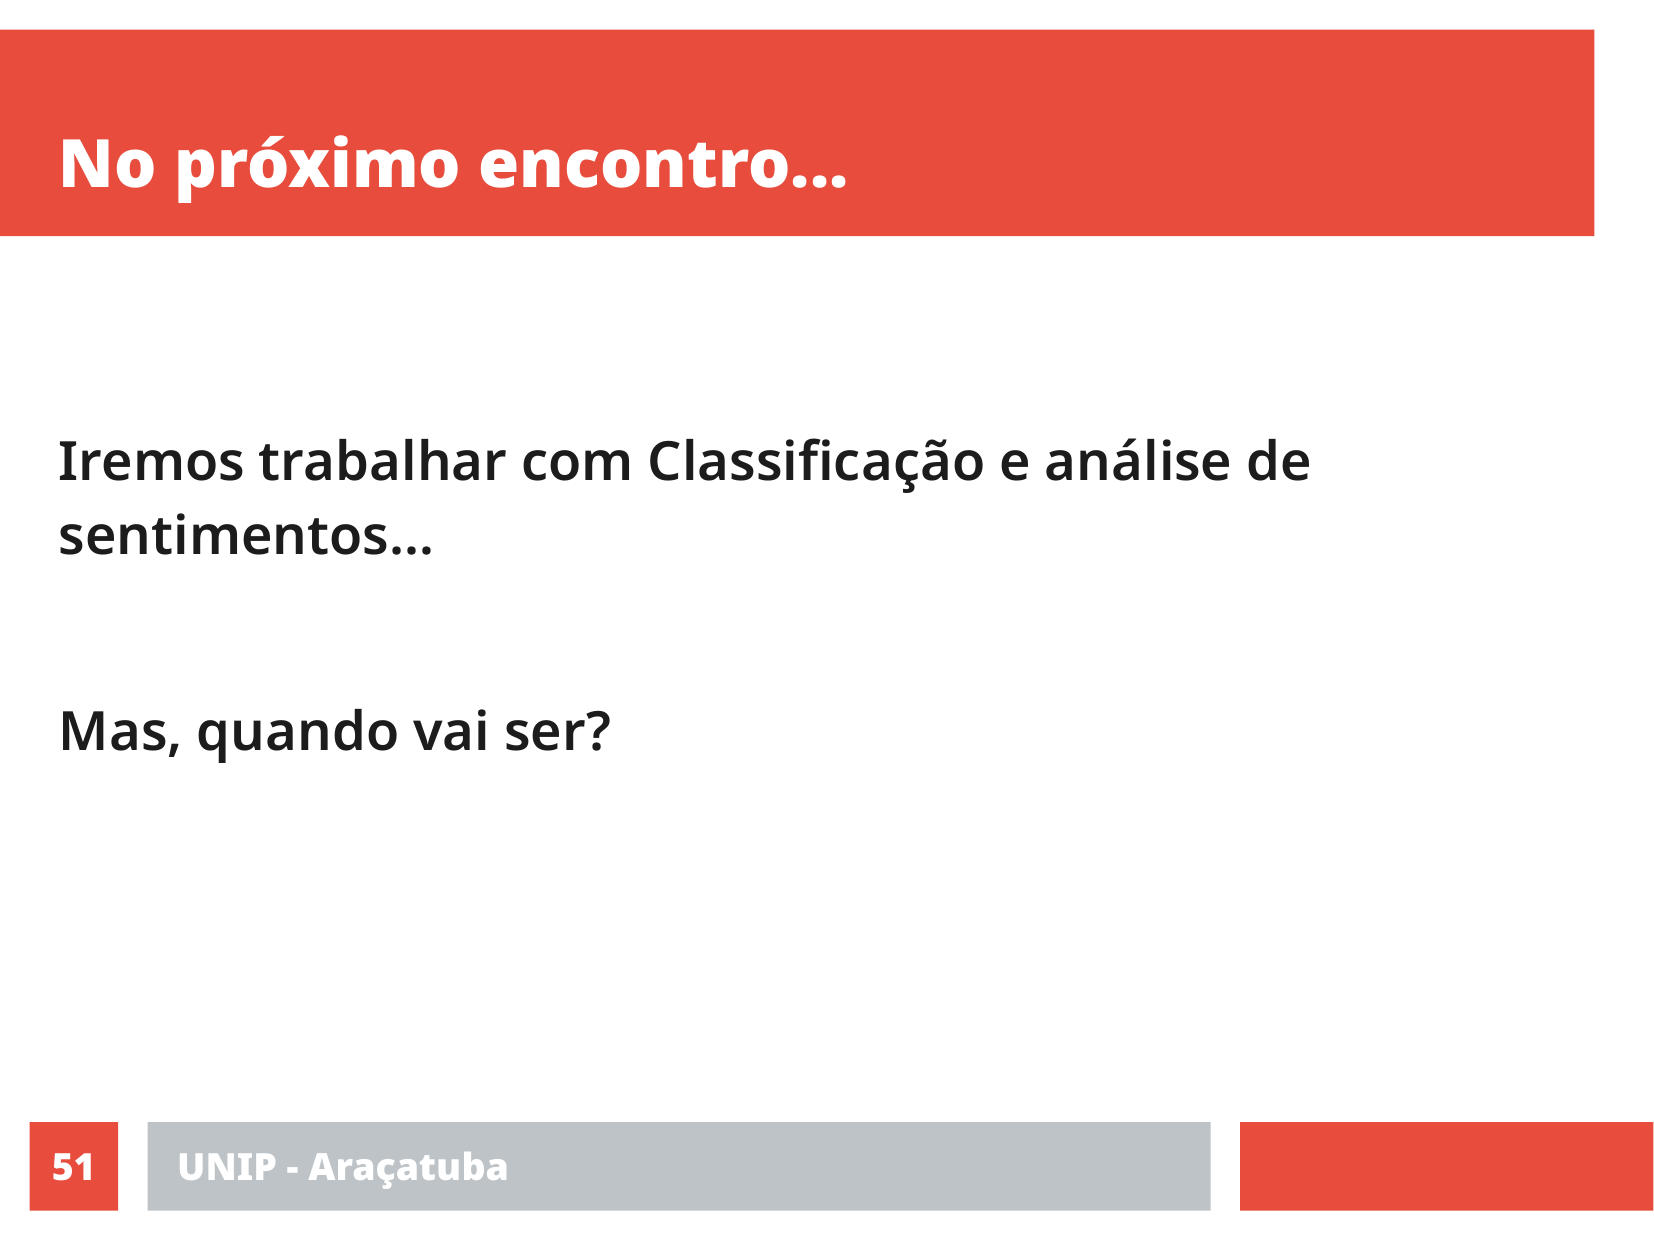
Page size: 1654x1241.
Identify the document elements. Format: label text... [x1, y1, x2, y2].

list Iremos trabalhar com Classificação e análise de sentimentos… Mas, quando vai ser? [59, 324, 1565, 1093]
title No próximo encontro... [59, 59, 1595, 207]
